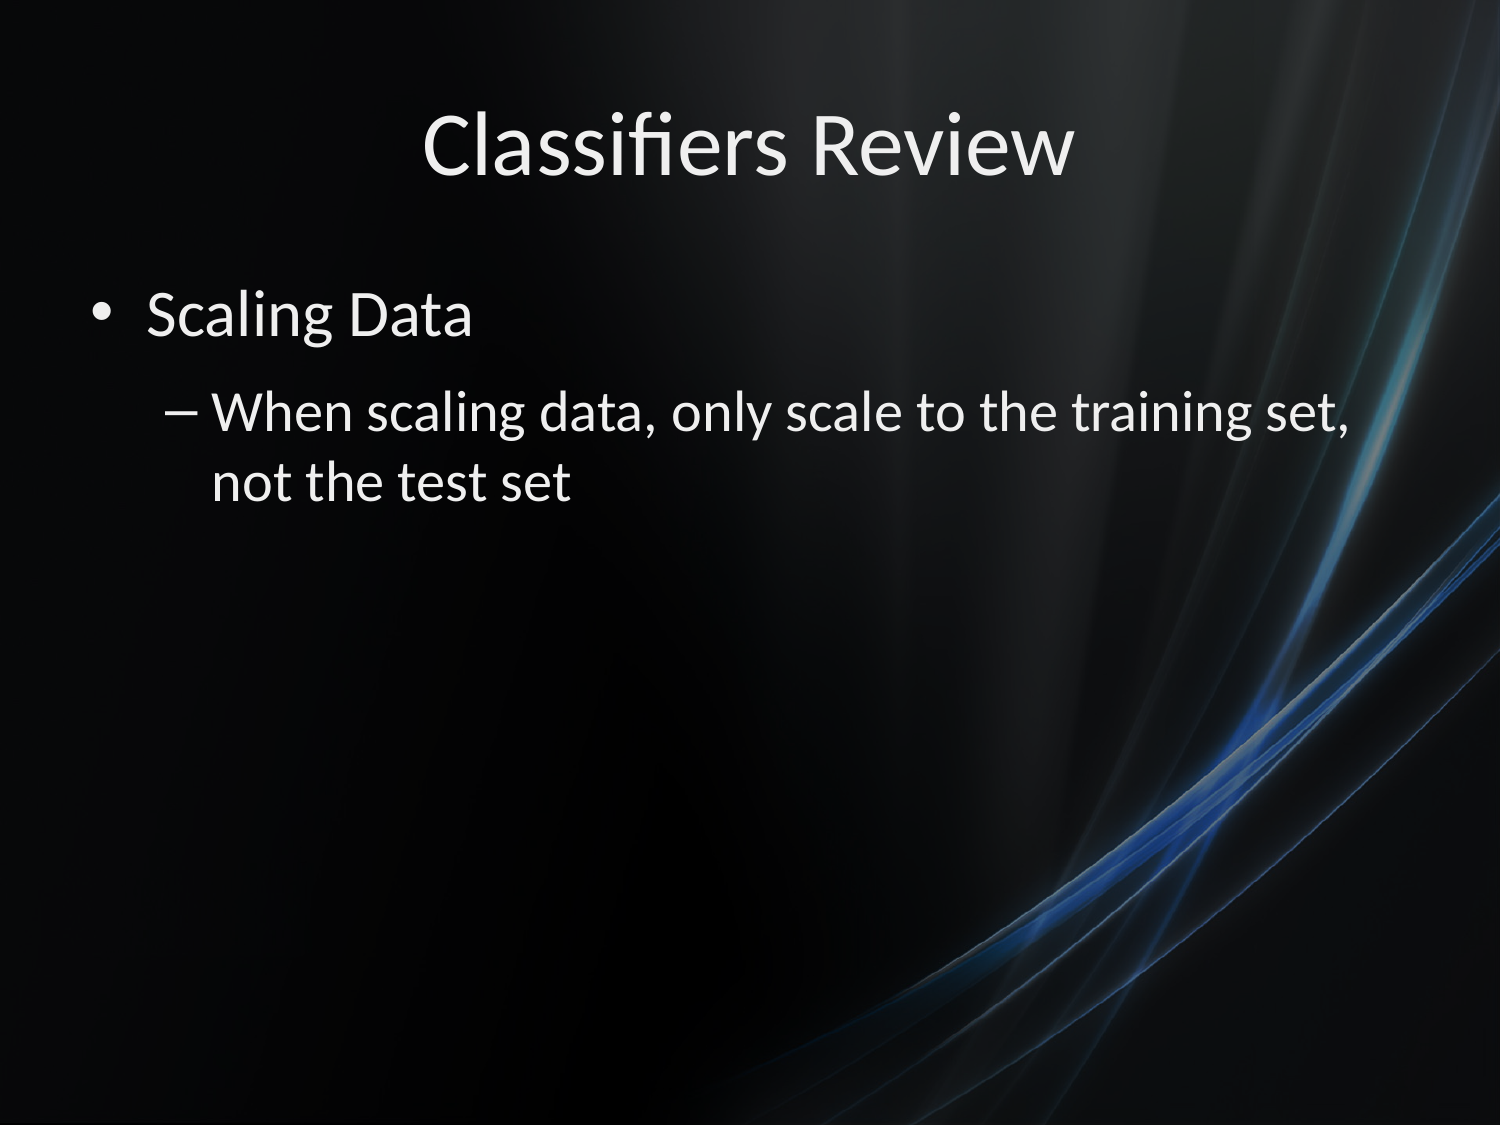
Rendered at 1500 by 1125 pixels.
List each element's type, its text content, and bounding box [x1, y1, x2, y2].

picture [0, 0, 1500, 1125]
title Classifiers Review [75, 45, 1425, 233]
list Scaling Data When scaling data, only scale to the training set, not the test set [75, 262, 1425, 1005]
